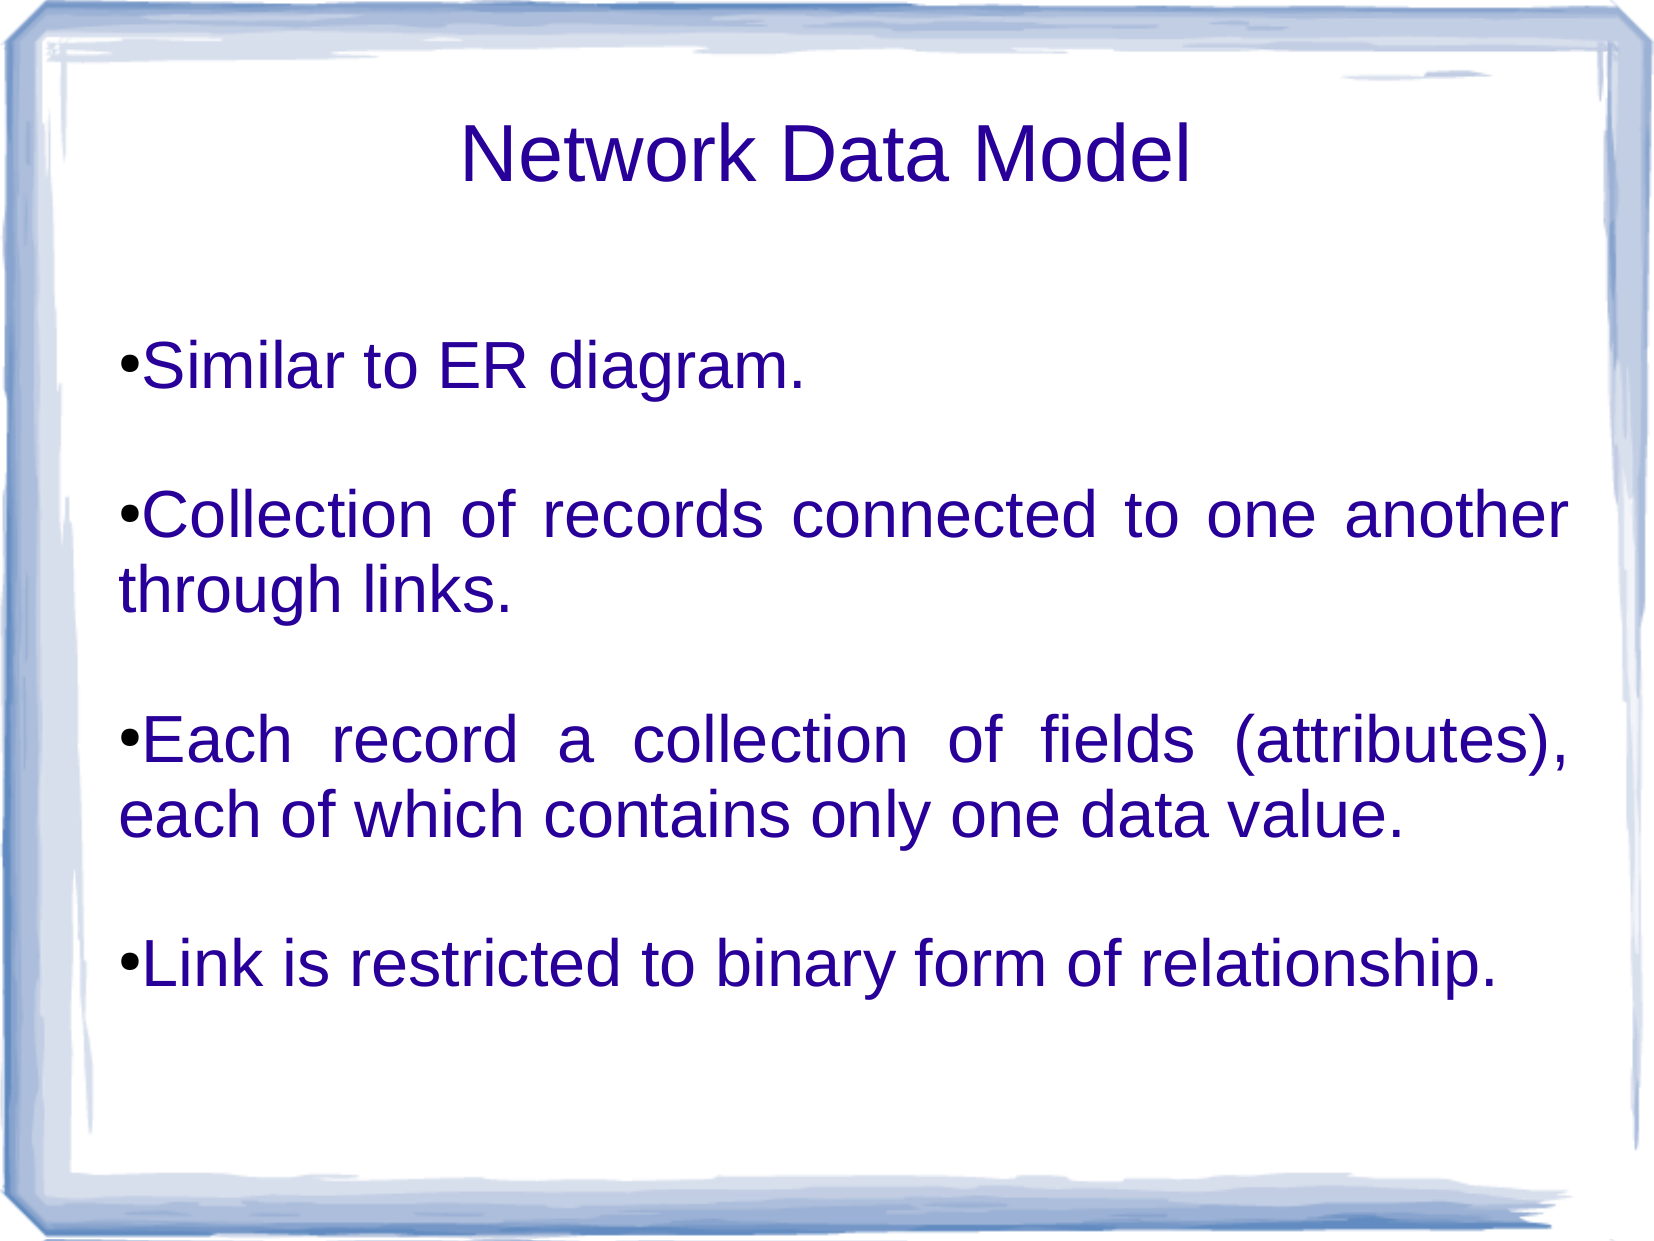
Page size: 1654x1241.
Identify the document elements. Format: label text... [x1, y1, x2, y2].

picture [0, 0, 1654, 1241]
title Network Data Model [82, 56, 1571, 250]
subtitle Similar to ER diagram. Collection of records connected to one another through links. Each record a collection of fields (attributes), each of which contains only one data value. Link is restricted to binary form of relationship. [118, 327, 1571, 1001]
